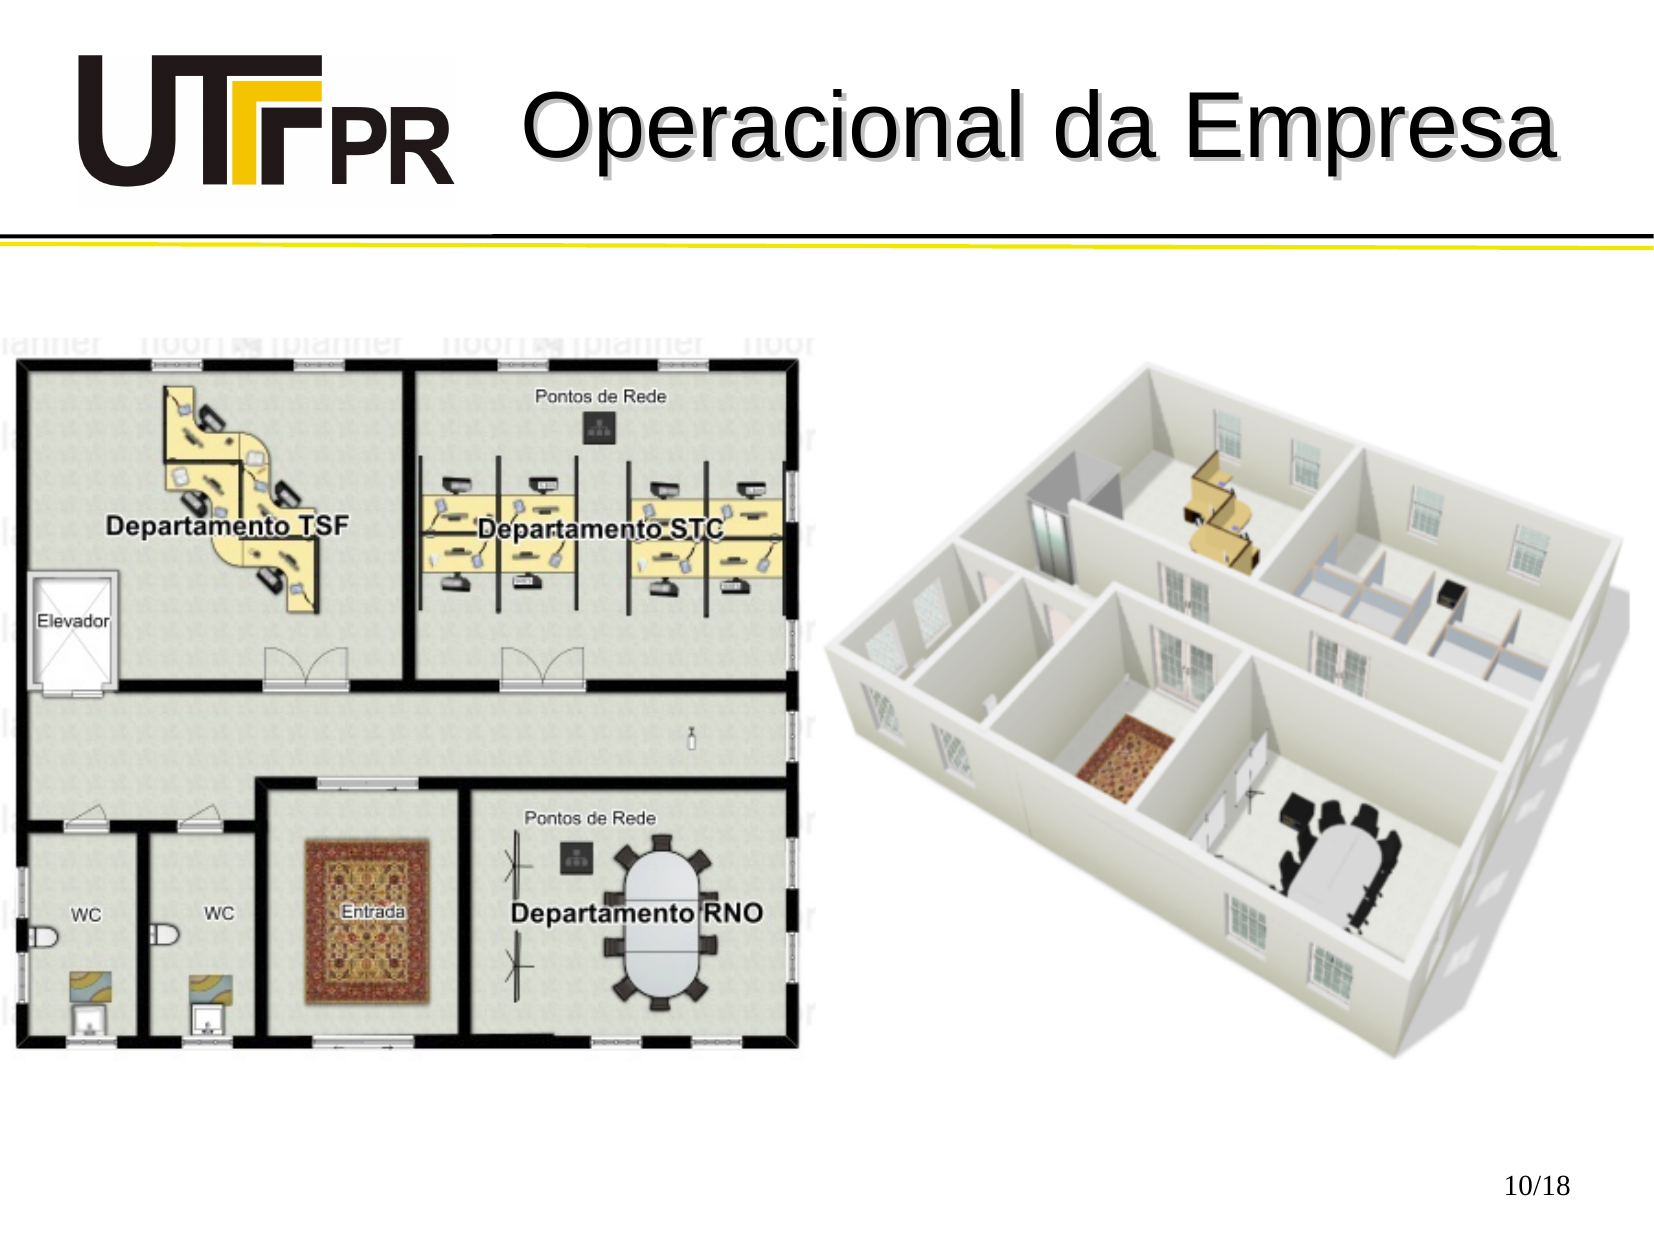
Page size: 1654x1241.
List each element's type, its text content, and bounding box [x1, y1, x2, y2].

picture [76, 55, 455, 207]
title Operacional da Empresa [507, 49, 1571, 201]
picture [0, 318, 1654, 1084]
